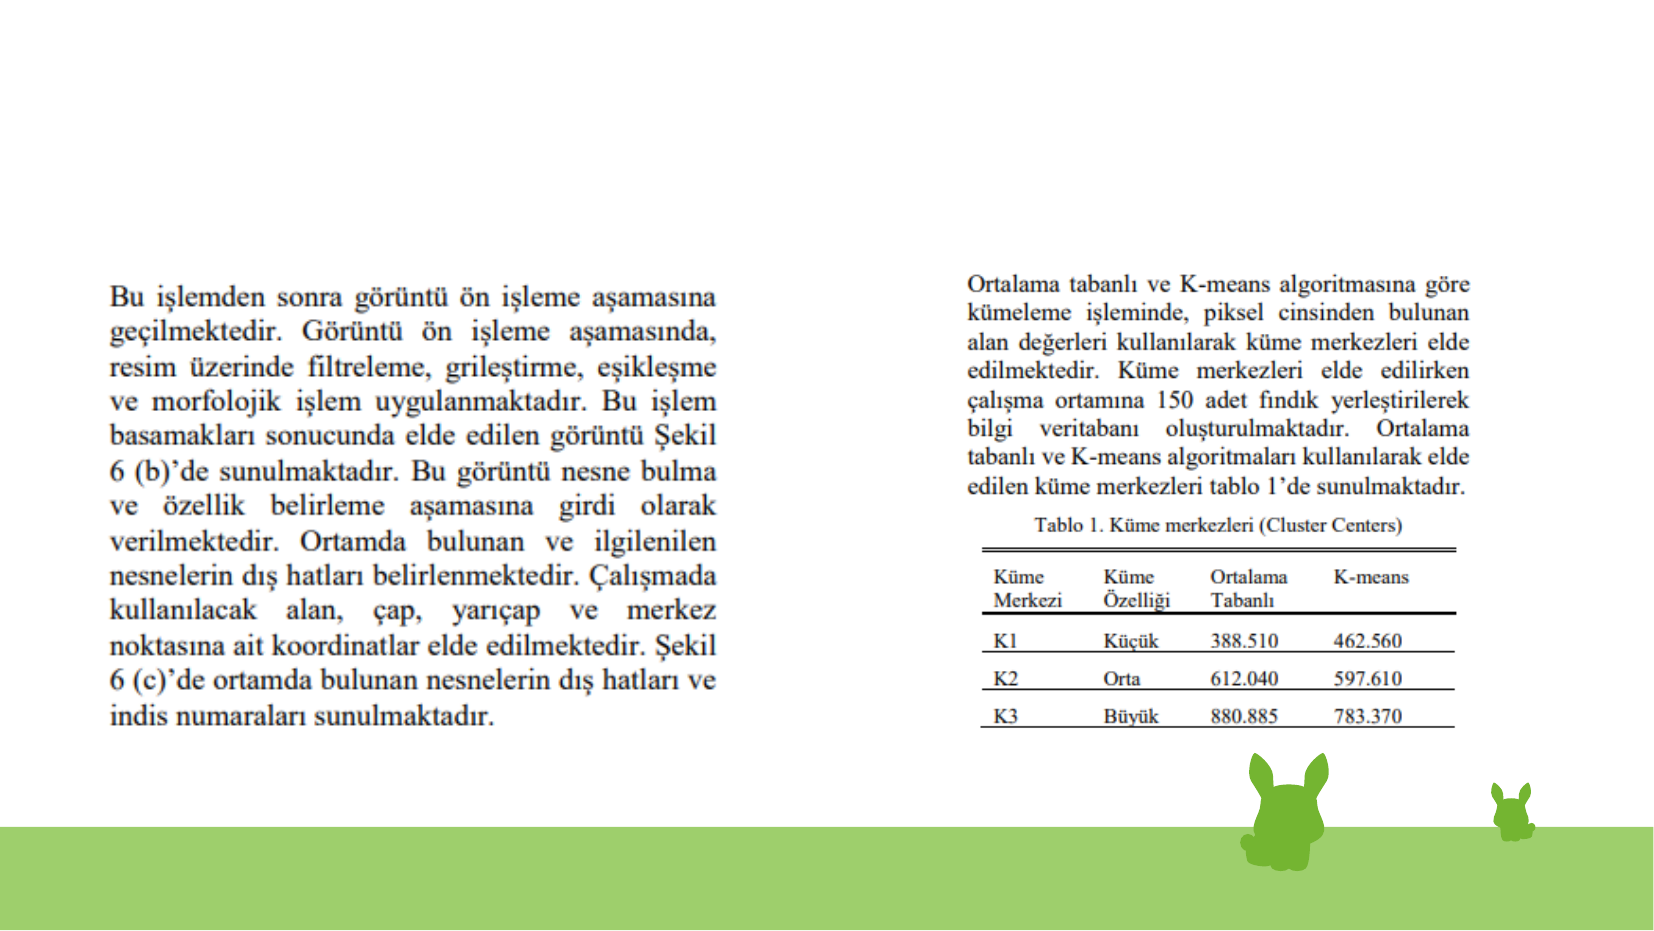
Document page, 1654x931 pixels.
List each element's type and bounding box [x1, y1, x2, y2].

picture [962, 264, 1477, 739]
picture [86, 265, 739, 739]
